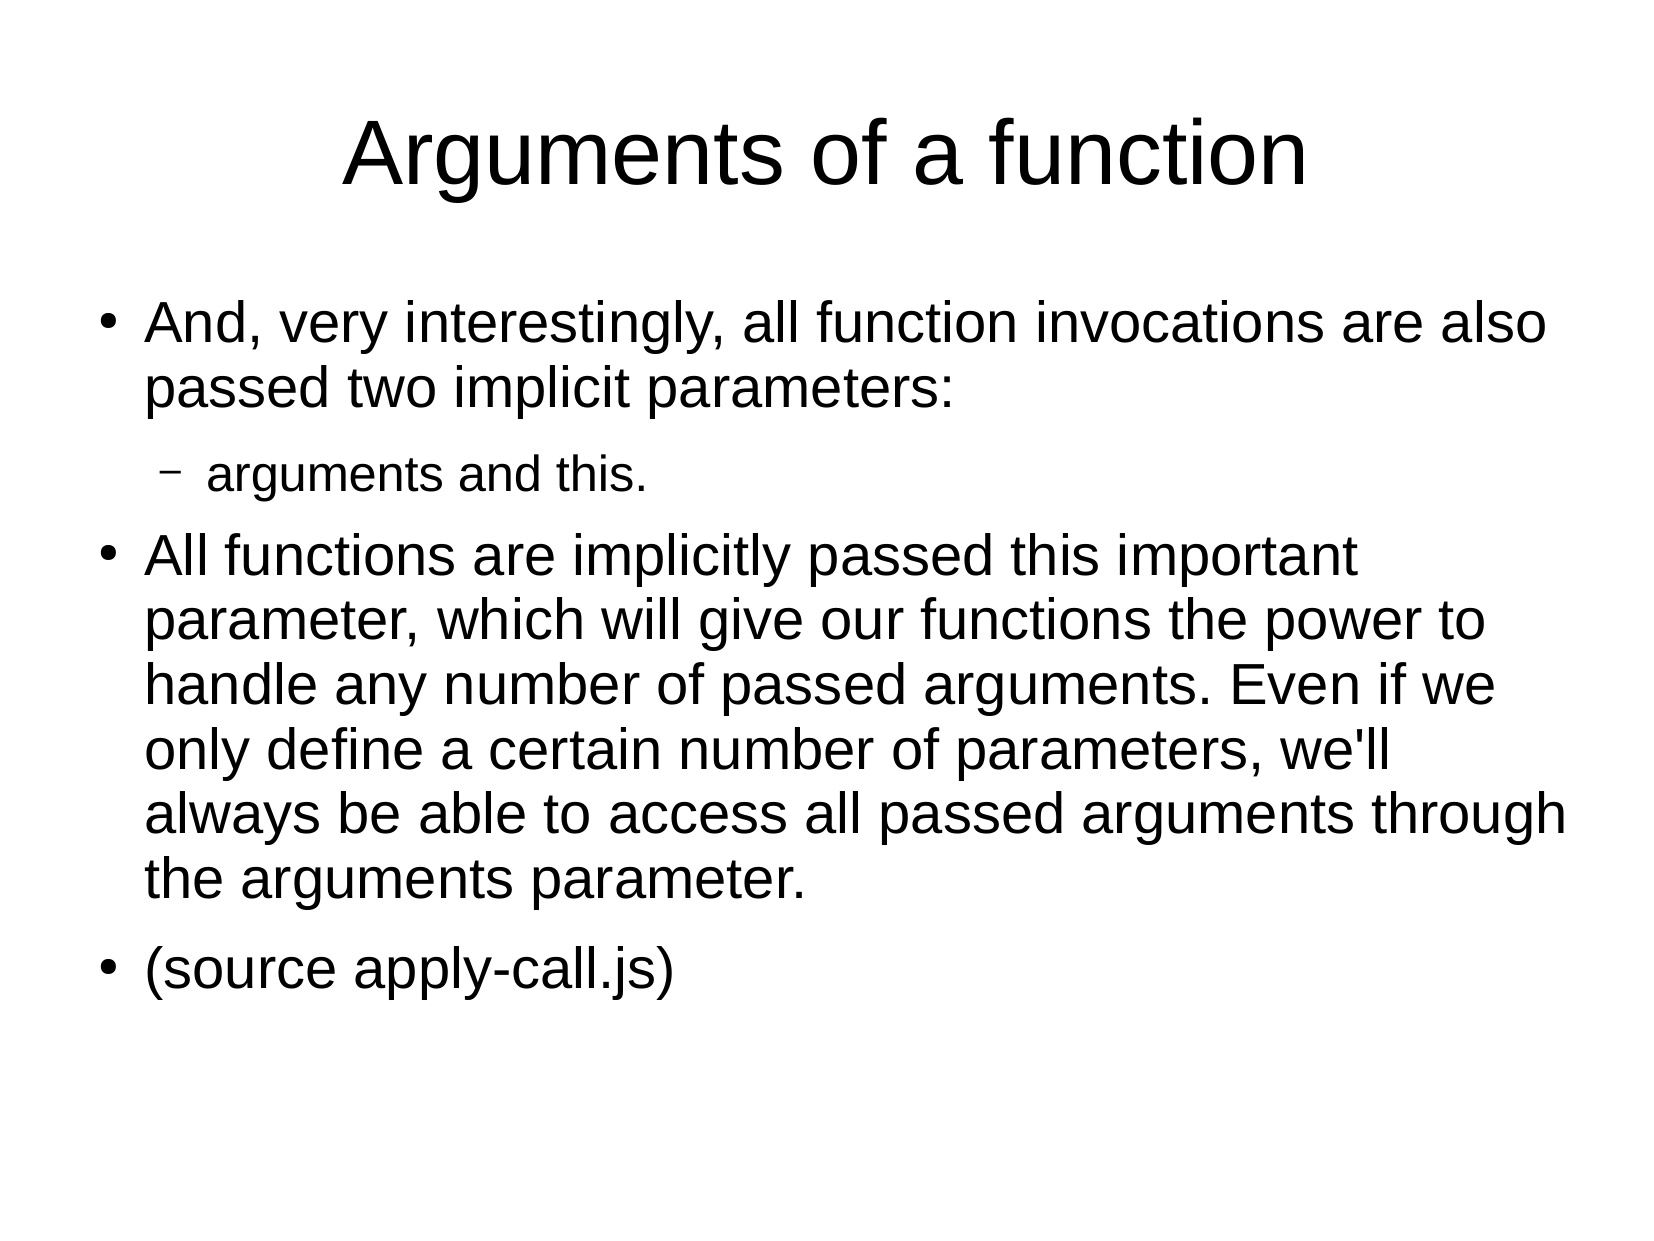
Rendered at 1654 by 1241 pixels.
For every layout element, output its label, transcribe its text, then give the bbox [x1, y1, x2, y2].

list And, very interestingly, all function invocations are also passed two implicit parameters: arguments and this. All functions are implicitly passed this important parameter, which will give our functions the power to handle any number of passed arguments. Even if we only define a certain number of parameters, we'll always be able to access all passed arguments through the arguments parameter. (source apply-call.js) [82, 290, 1571, 1010]
title Arguments of a function [82, 49, 1571, 257]
